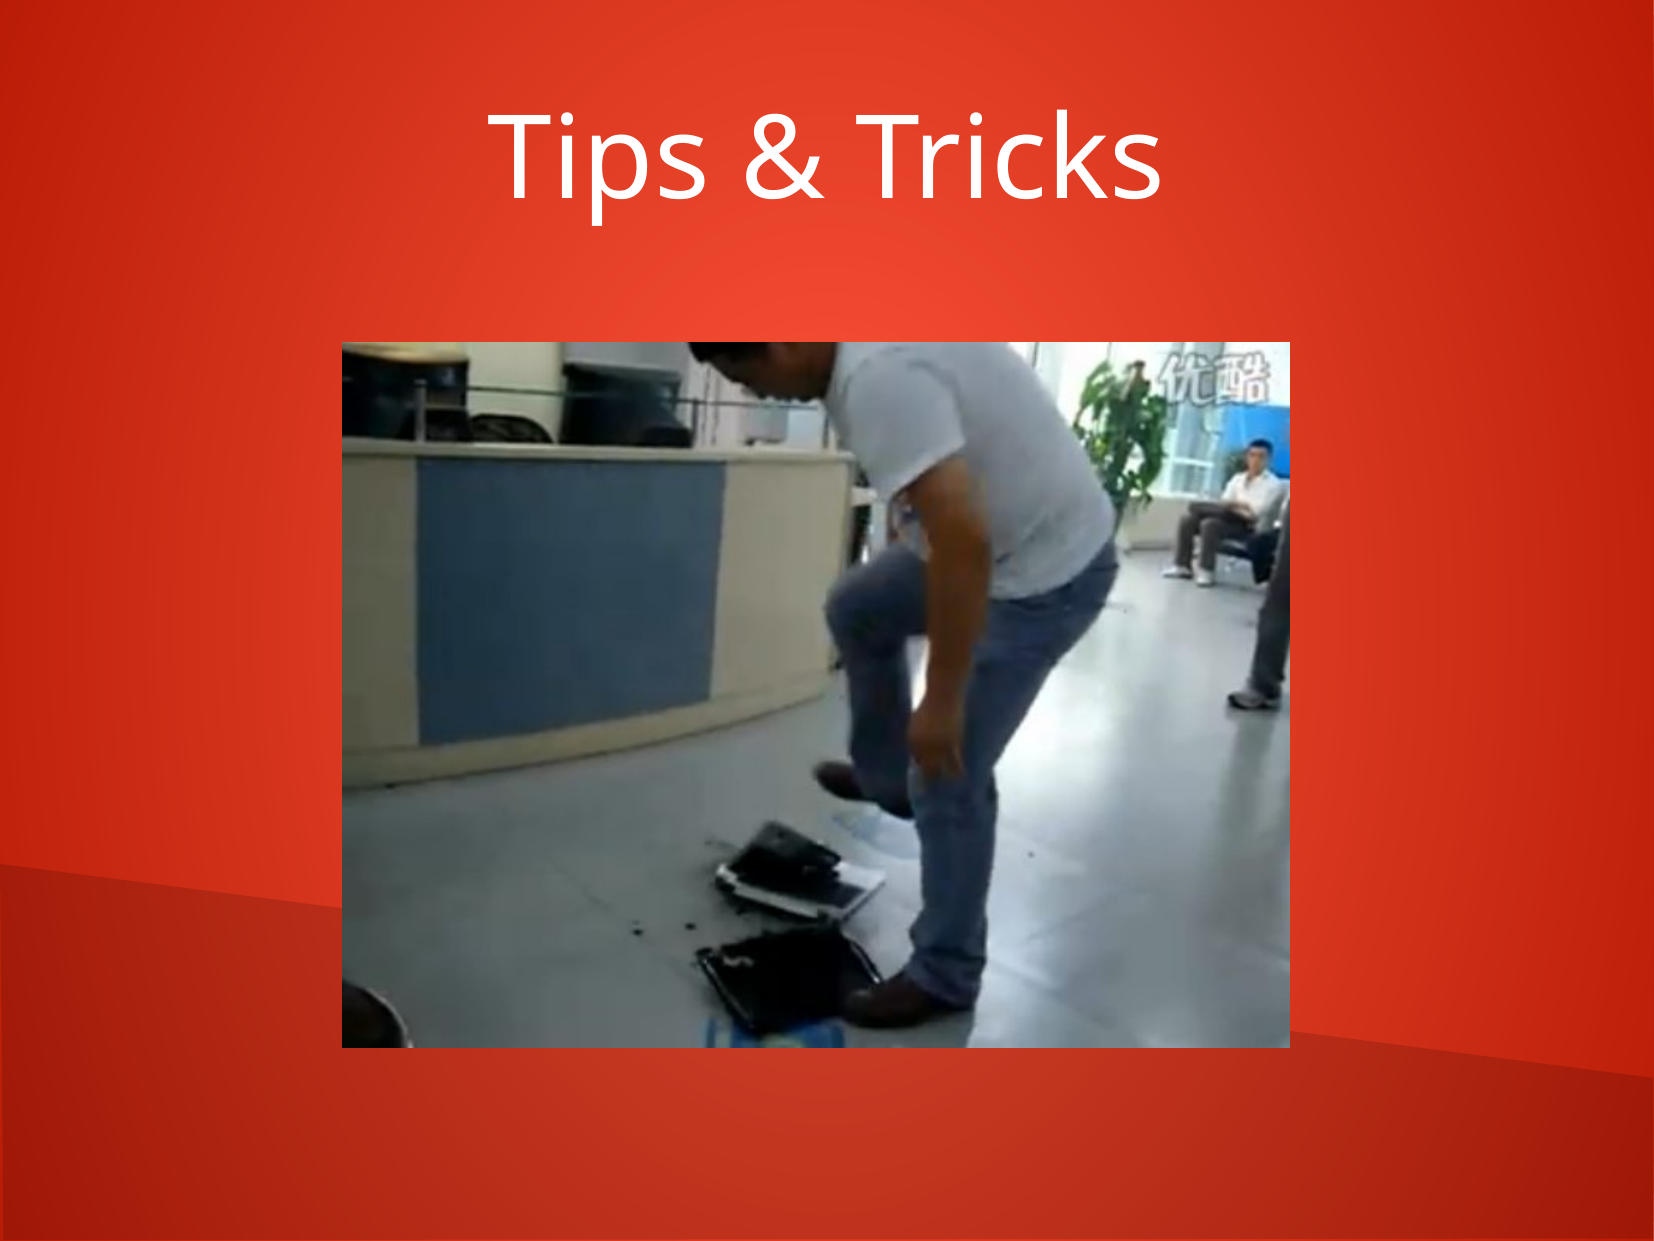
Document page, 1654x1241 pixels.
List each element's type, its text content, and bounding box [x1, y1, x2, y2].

text_box [177, 295, 1536, 1052]
picture [342, 342, 1290, 1048]
title Tips & Tricks [82, 49, 1571, 257]
